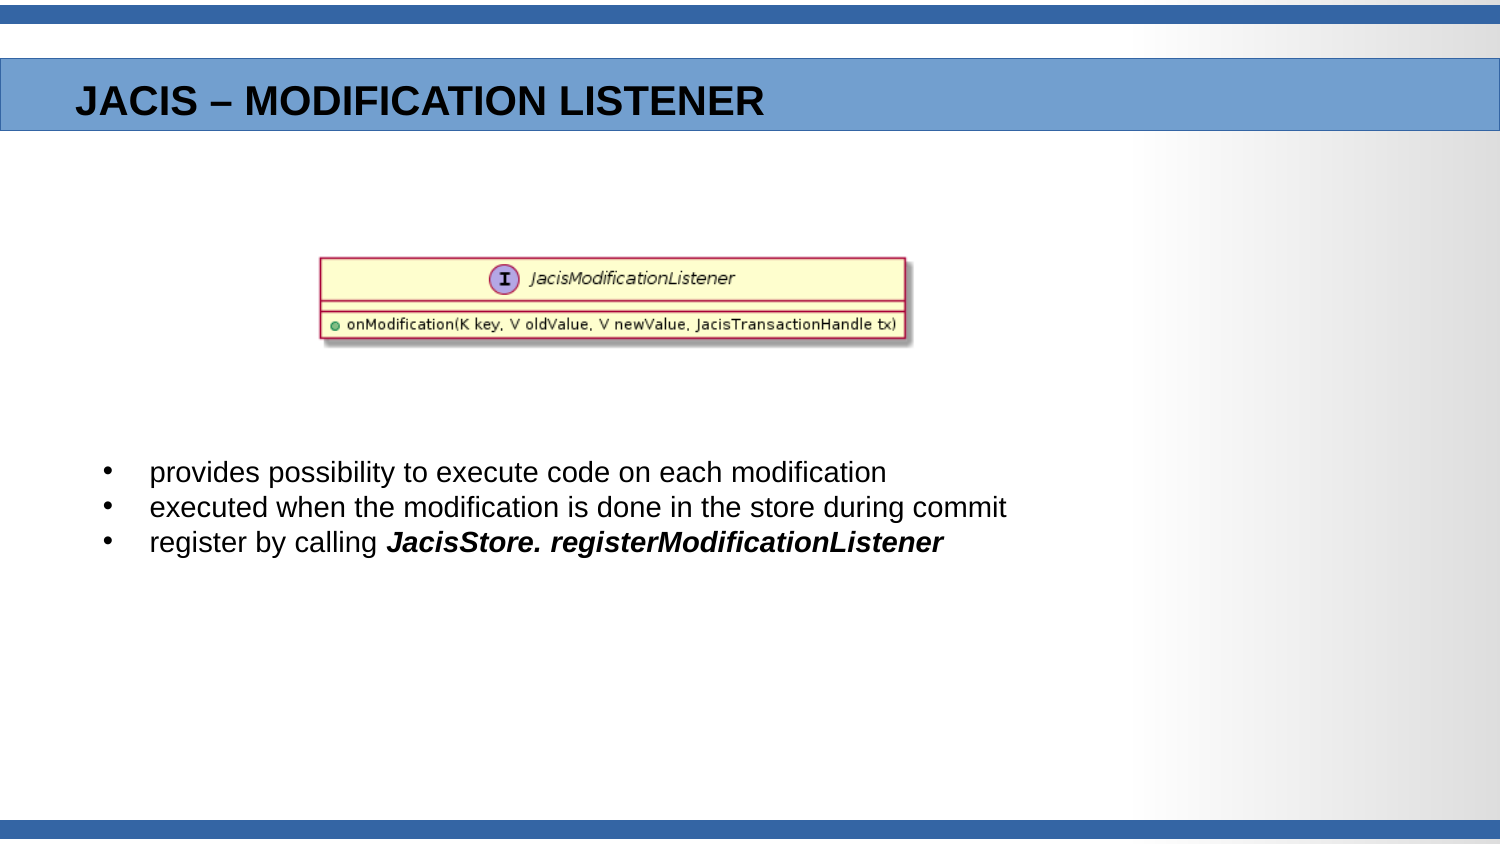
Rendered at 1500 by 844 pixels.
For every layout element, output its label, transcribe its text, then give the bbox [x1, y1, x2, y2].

title JACIS – modification listener [63, 52, 1199, 151]
picture [312, 247, 918, 351]
text_box provides possibility to execute code on each modification executed when the modification is done in the store during commit register by calling JacisStore. registerModificationListener [87, 445, 1175, 566]
